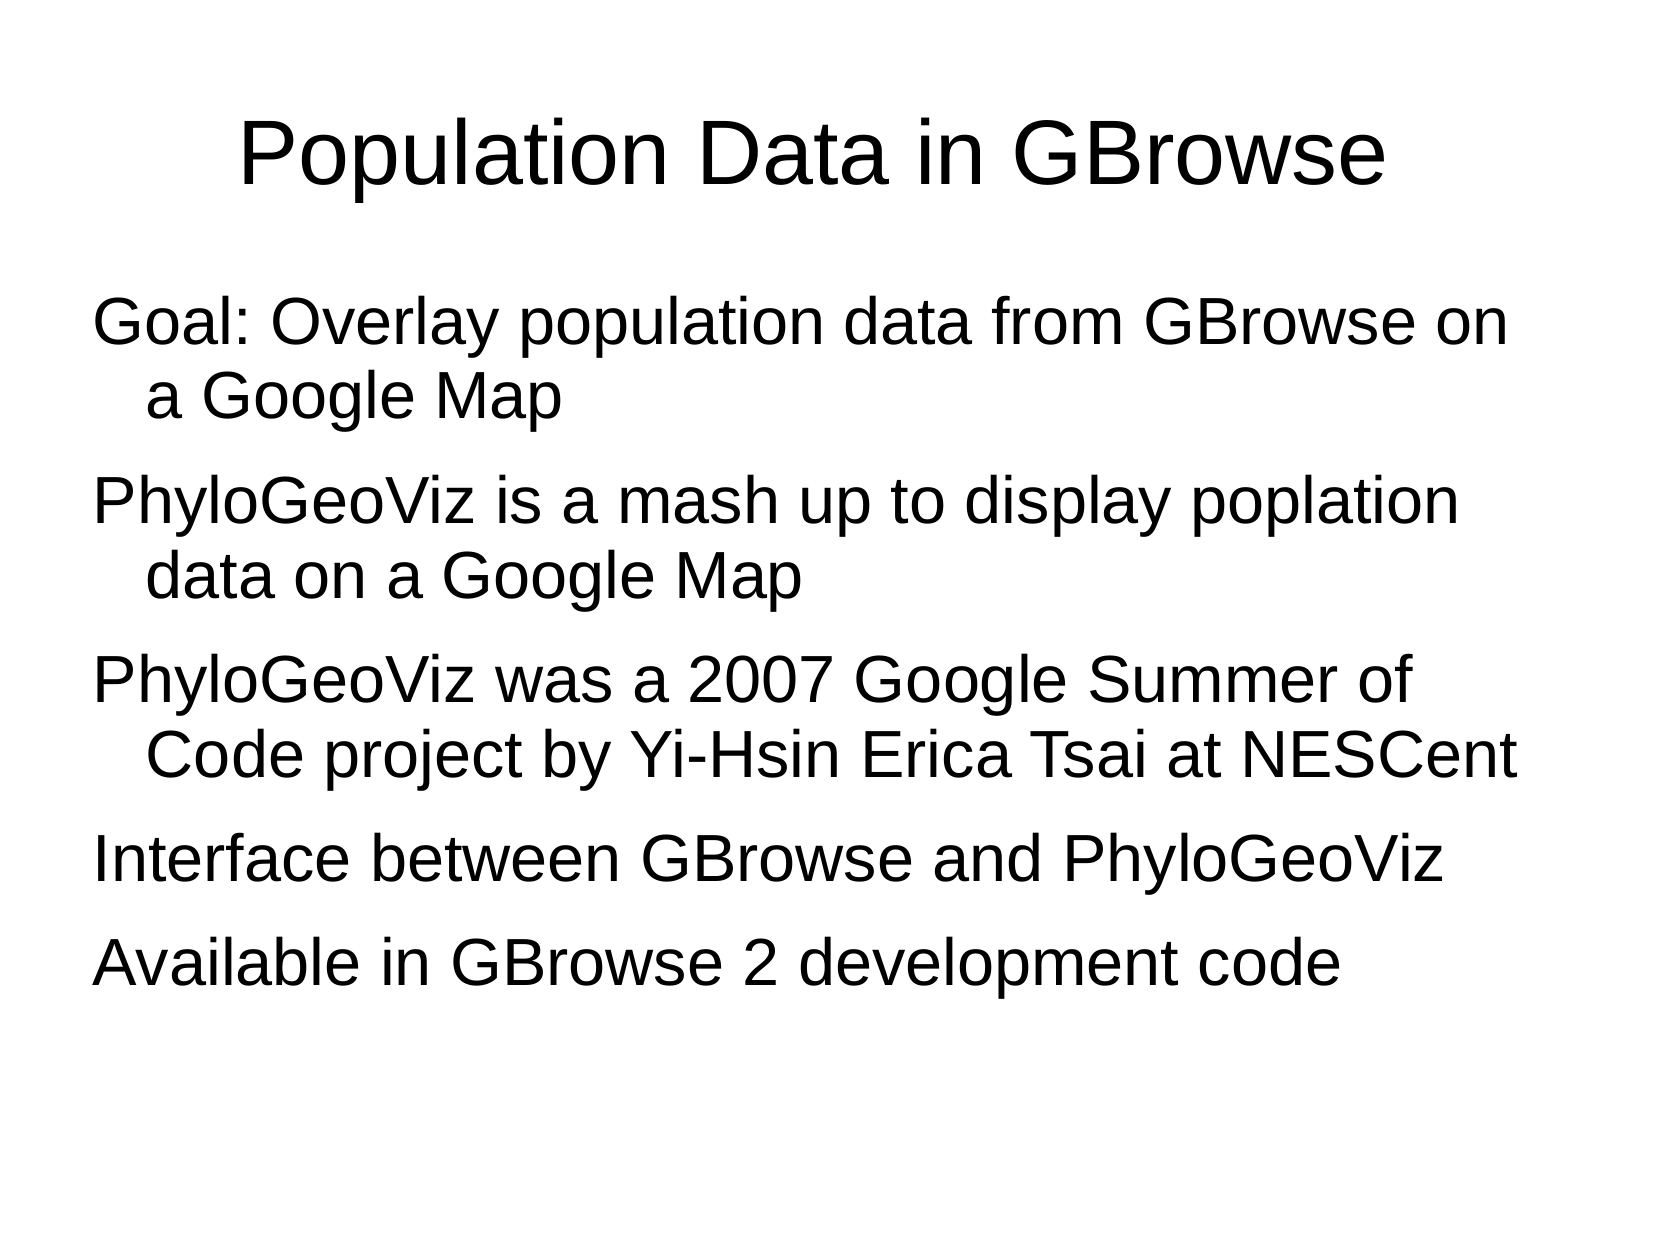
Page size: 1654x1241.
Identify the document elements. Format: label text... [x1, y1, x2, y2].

title Population Data in GBrowse [82, 56, 1571, 250]
list Goal: Overlay population data from GBrowse on a Google Map PhyloGeoViz is a mash up to display poplation data on a Google Map PhyloGeoViz was a 2007 Google Summer of Code project by Yi-Hsin Erica Tsai at NESCent Interface between GBrowse and PhyloGeoViz Available in GBrowse 2 development code [75, 283, 1564, 1088]
